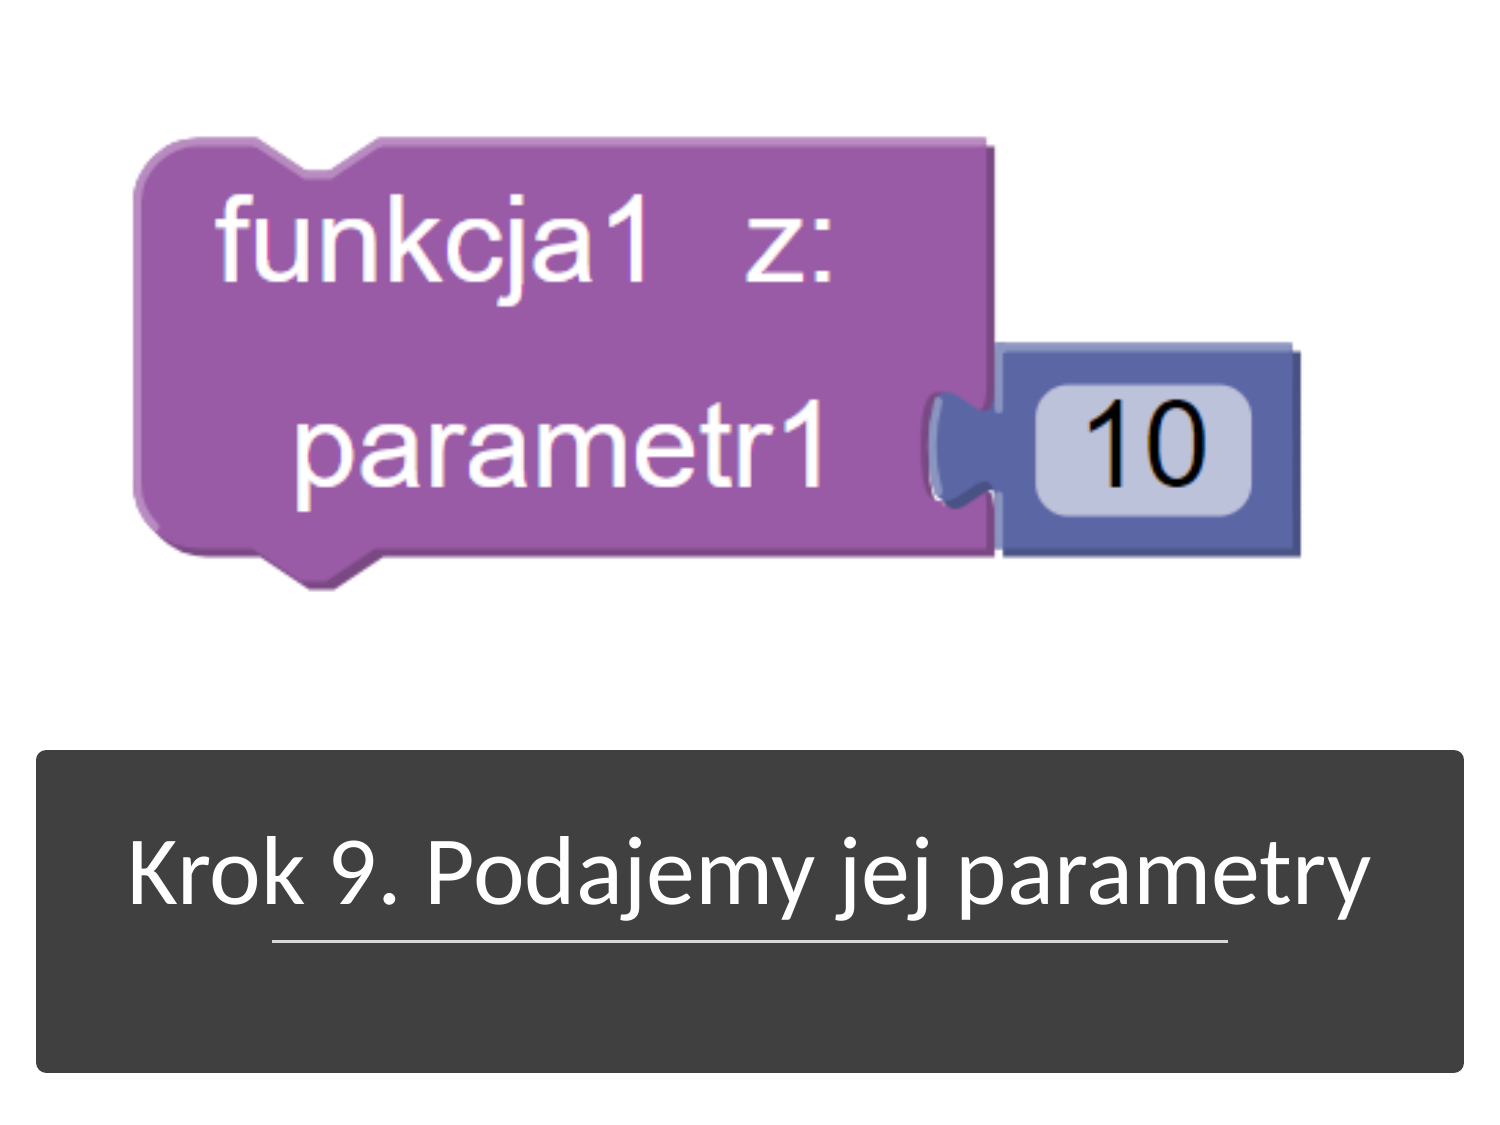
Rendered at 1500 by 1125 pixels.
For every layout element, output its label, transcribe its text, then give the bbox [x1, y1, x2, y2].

text_box [46, 760, 1454, 1063]
title Krok 9. Podajemy jej parametry [64, 780, 1436, 933]
picture [82, 50, 1411, 707]
